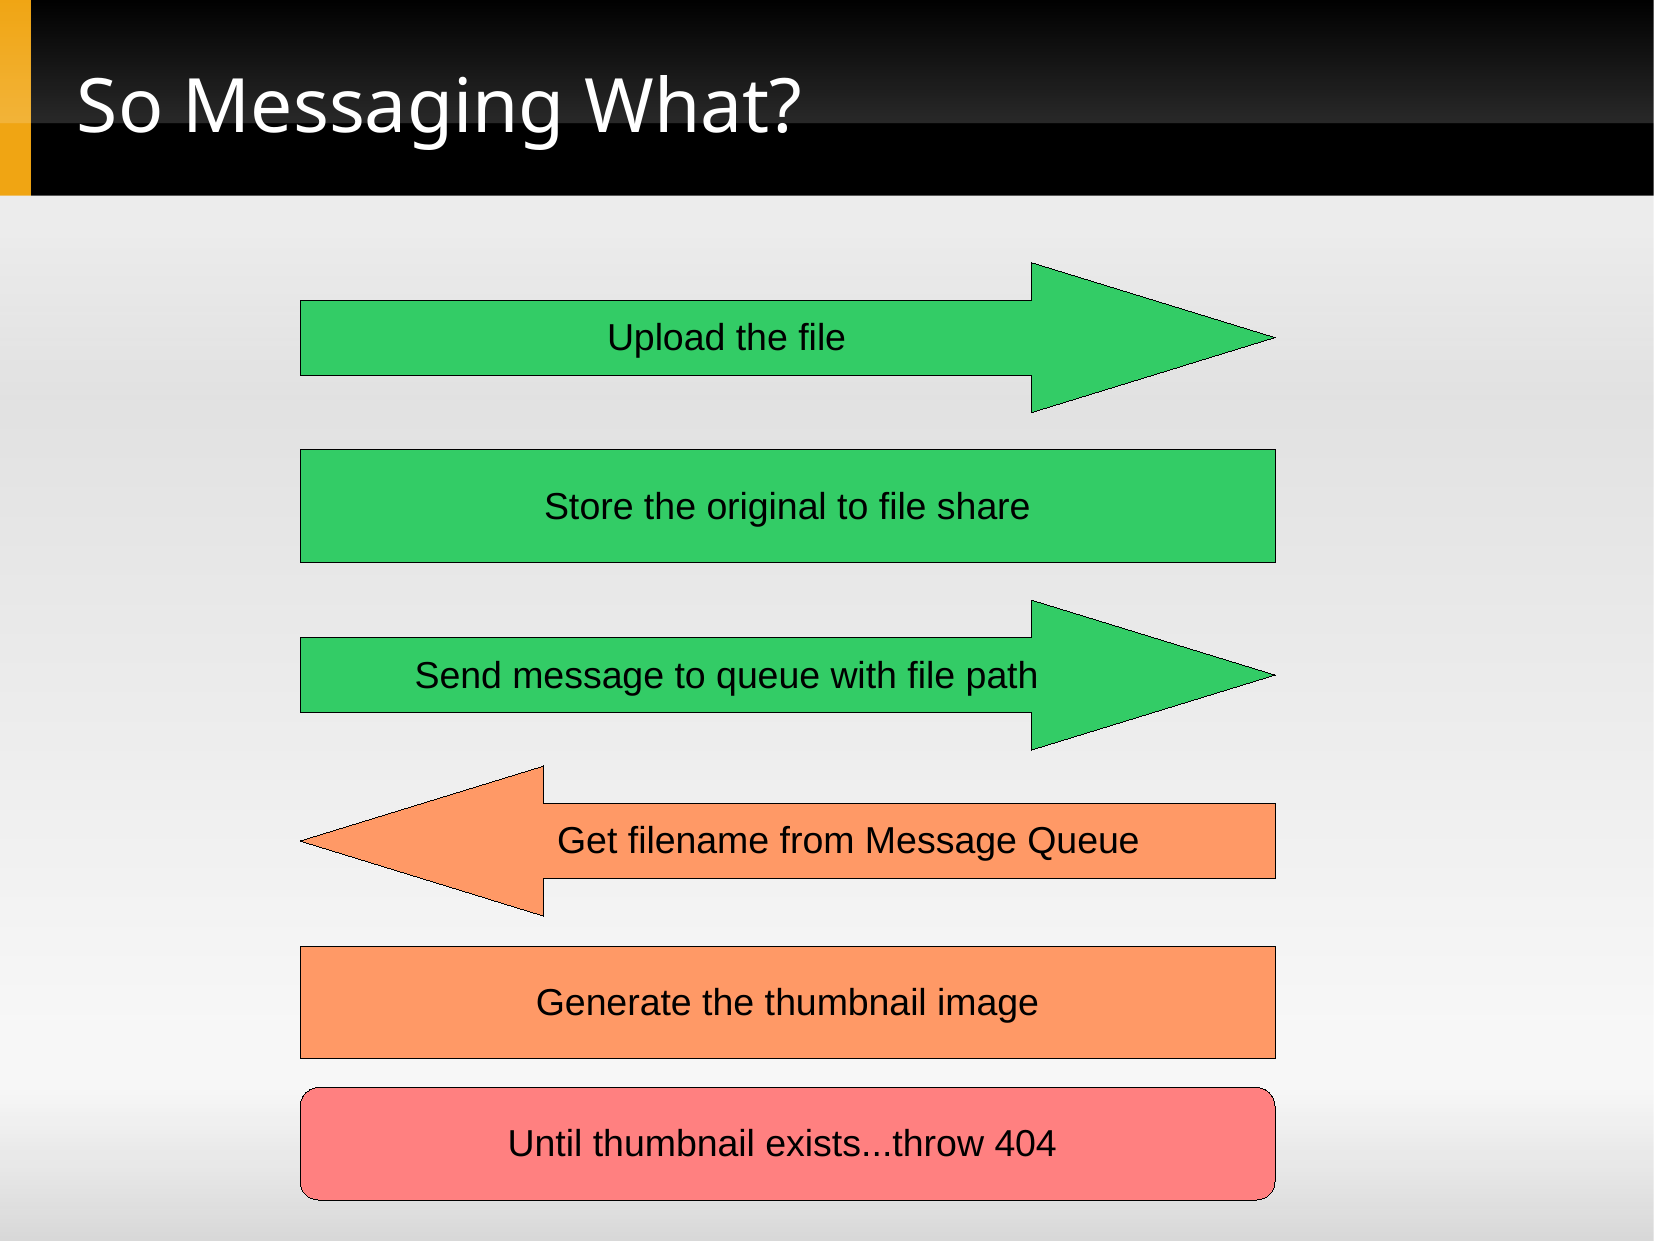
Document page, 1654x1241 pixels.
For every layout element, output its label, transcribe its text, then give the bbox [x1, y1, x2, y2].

text_box Until thumbnail exists...throw 404 [300, 1087, 1276, 1201]
text_box Get filename from Message Queue [300, 765, 1276, 917]
text_box Store the original to file share [300, 449, 1276, 563]
text_box Generate the thumbnail image [300, 946, 1276, 1059]
picture [0, 0, 1654, 1241]
text_box Send message to queue with file path [300, 600, 1276, 751]
title So Messaging What? [76, 7, 1565, 200]
text_box Upload the file [300, 262, 1276, 413]
